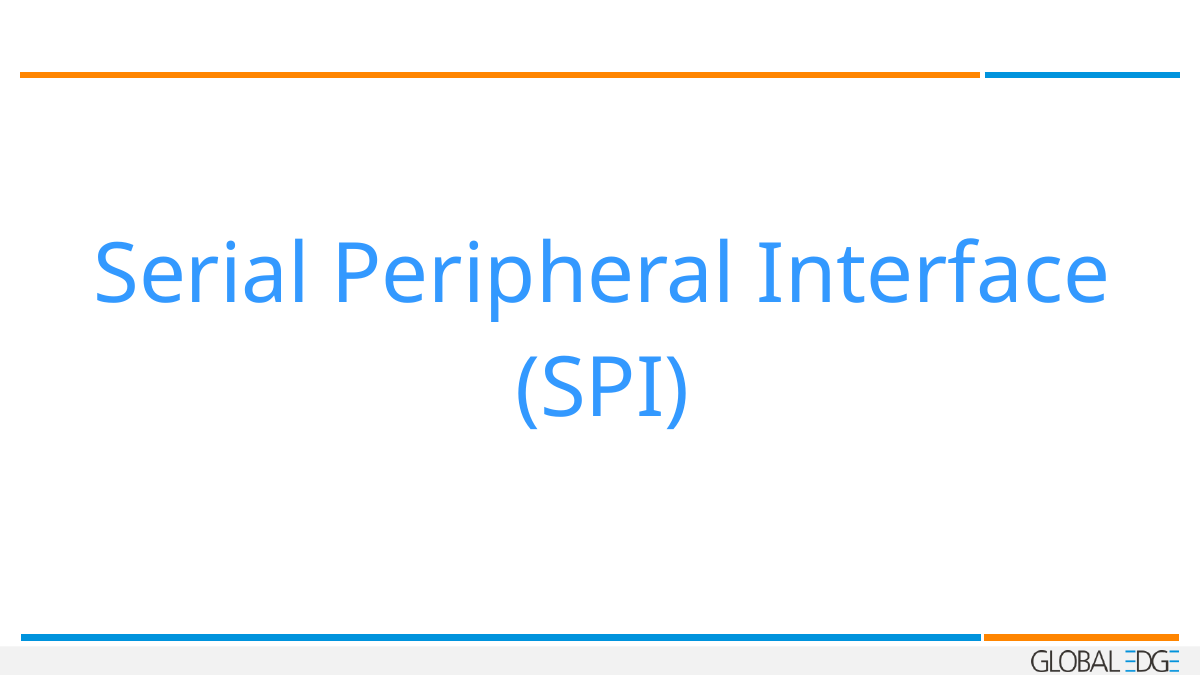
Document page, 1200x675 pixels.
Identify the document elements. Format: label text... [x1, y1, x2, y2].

picture [1031, 650, 1179, 672]
subtitle Serial Peripheral Interface (SPI) [23, 205, 1182, 449]
